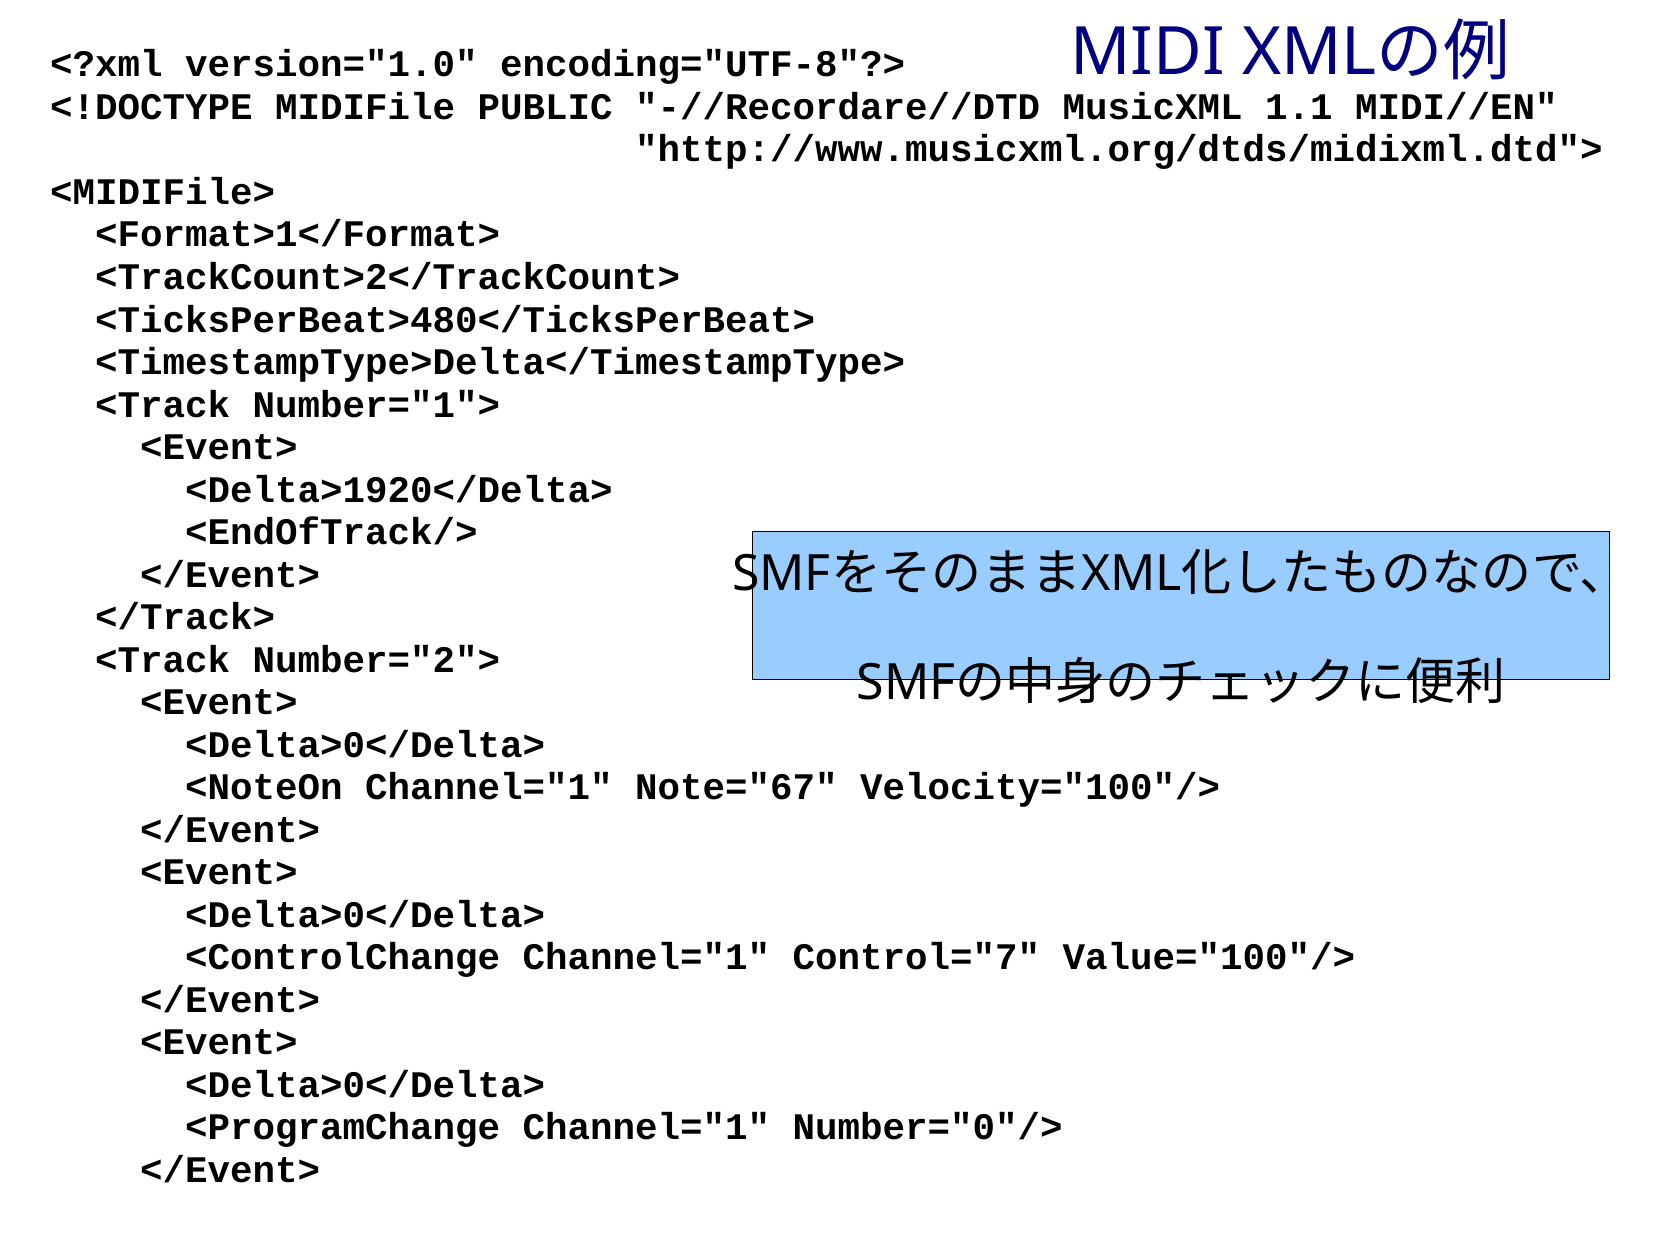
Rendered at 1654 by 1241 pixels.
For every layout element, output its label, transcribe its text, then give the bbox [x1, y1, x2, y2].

text_box SMFをそのままXML化したものなので、 SMFの中身のチェックに便利 [752, 531, 1610, 680]
title MIDI XMLの例 [1021, 0, 1559, 38]
text_box <?xml version="1.0" encoding="UTF-8"?> <!DOCTYPE MIDIFile PUBLIC "-//Recordare//DTD MusicXML 1.1 MIDI//EN" "http://www.musicxml.org/dtds/midixml.dtd"> <MIDIFile> <Format>1</Format> <TrackCount>2</TrackCount> <TicksPerBeat>480</TicksPerBeat> <TimestampType>Delta</TimestampType> <Track Number="1"> <Event> <Delta>1920</Delta> <EndOfTrack/> </Event> </Track> <Track Number="2"> <Event> <Delta>0</Delta> <NoteOn Channel="1" Note="67" Velocity="100"/> </Event> <Event> <Delta>0</Delta> <ControlChange Channel="1" Control="7" Value="100"/> </Event> <Event> <Delta>0</Delta> <ProgramChange Channel="1" Number="0"/> </Event> [35, 38, 1639, 1211]
